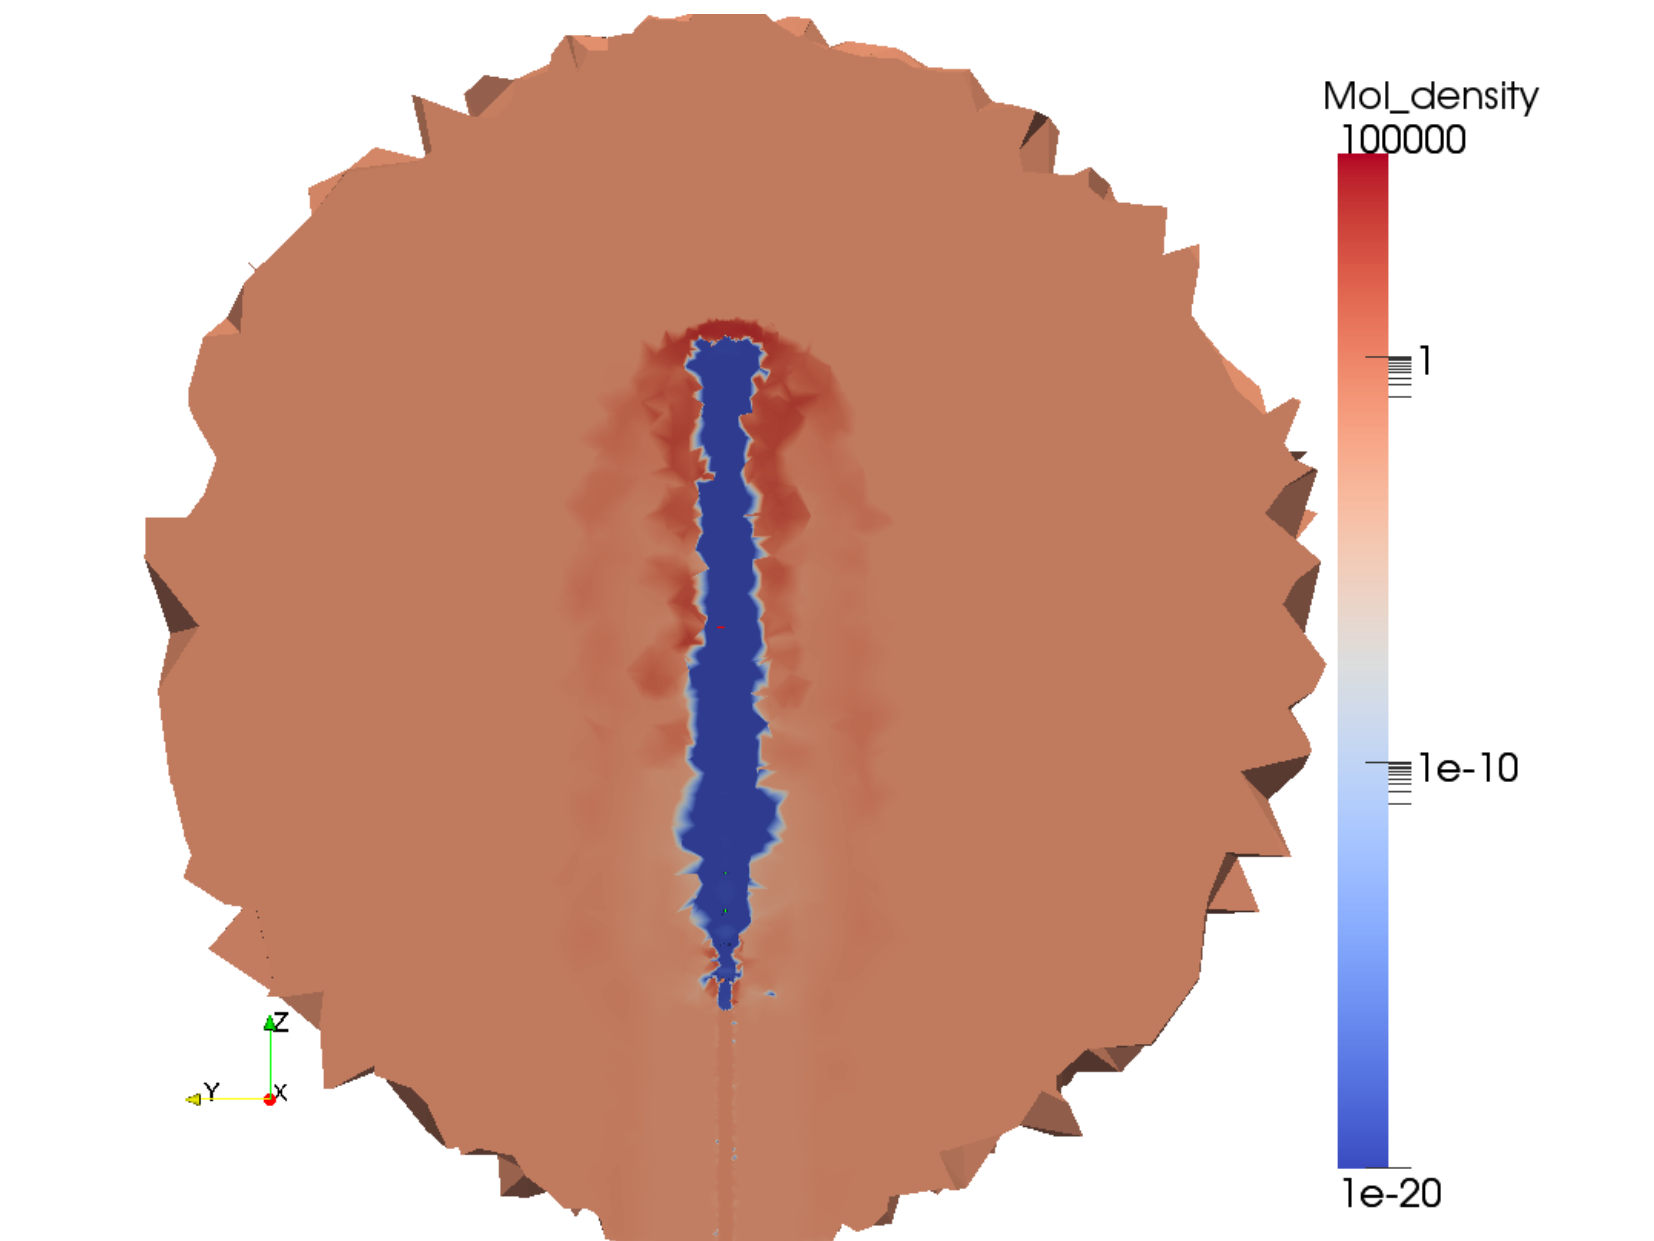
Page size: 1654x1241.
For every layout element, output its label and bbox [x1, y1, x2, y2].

picture [115, 14, 1550, 1241]
